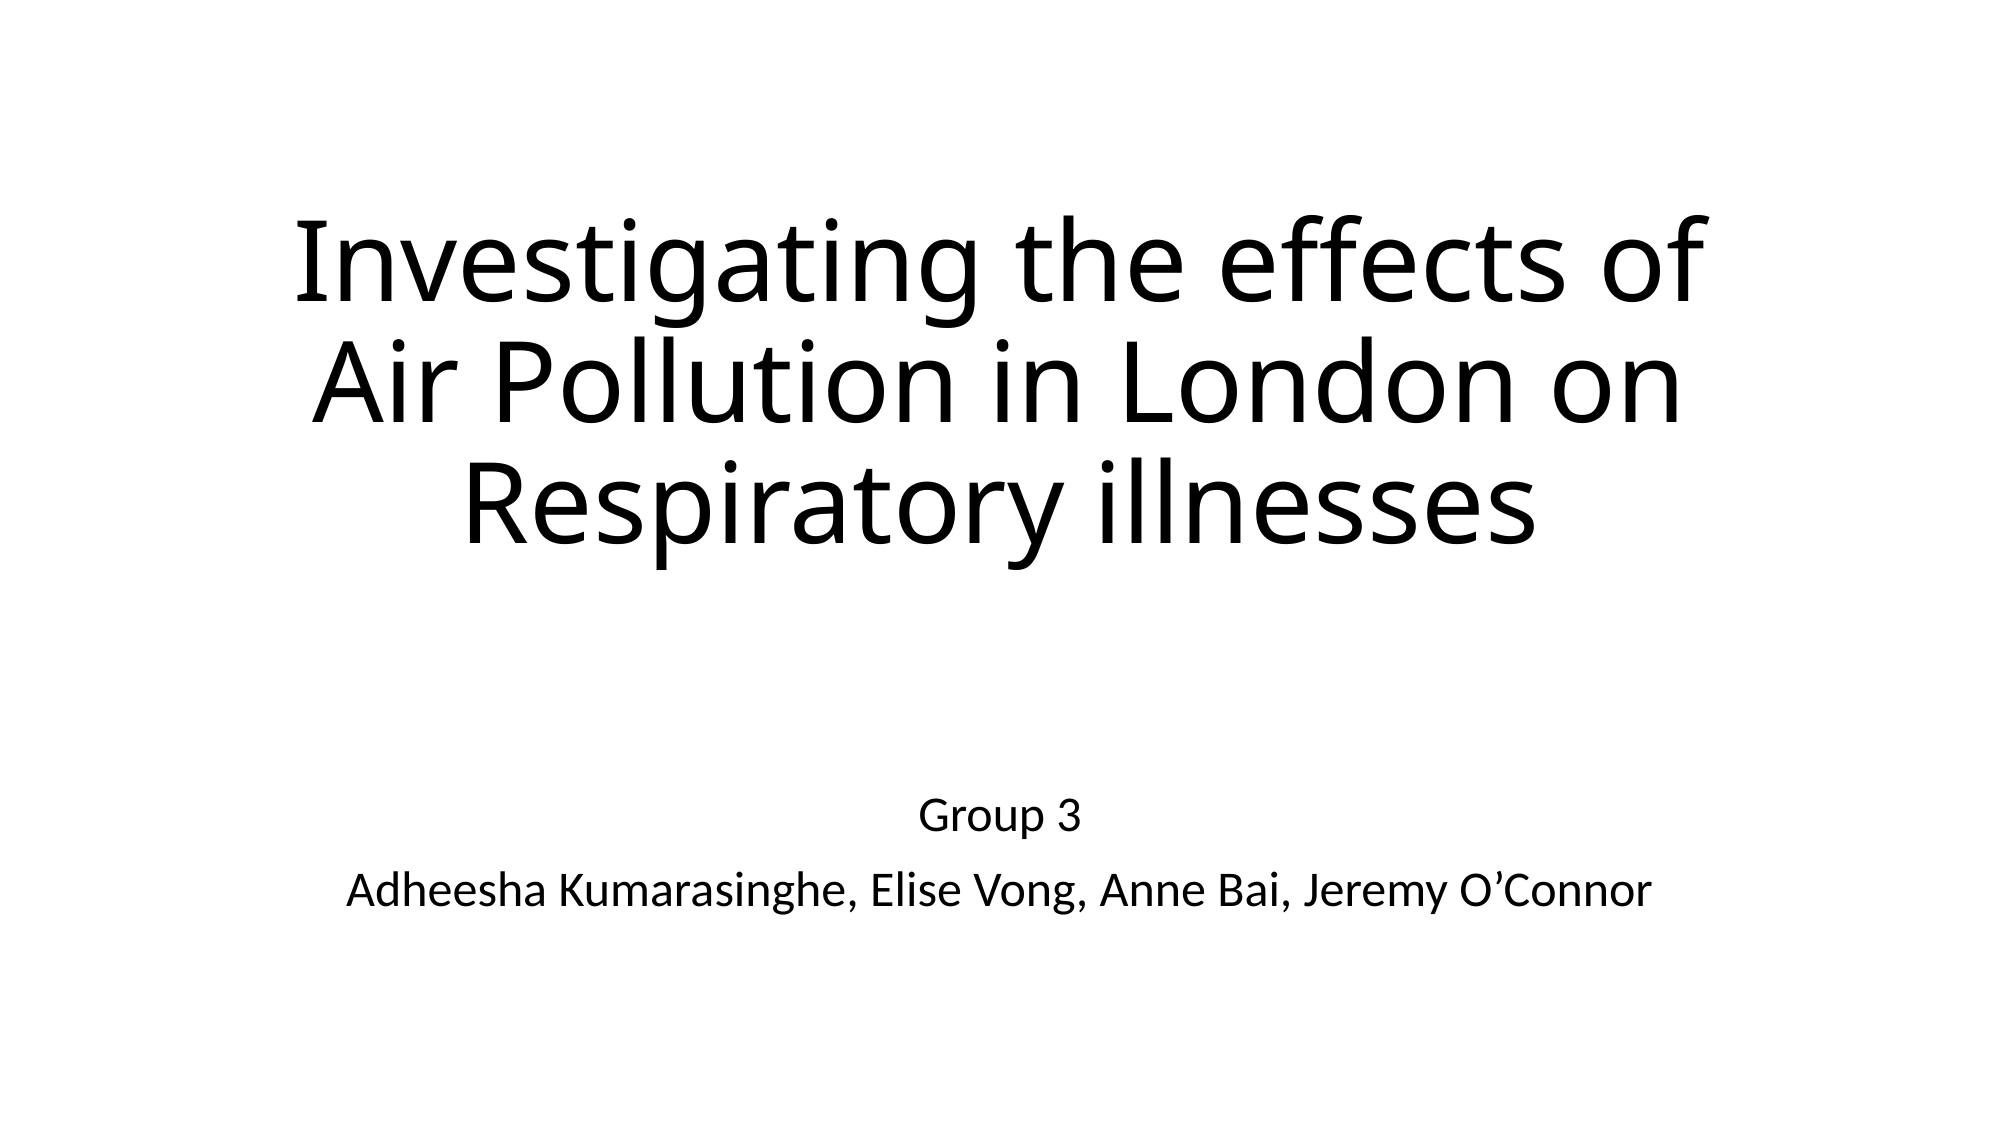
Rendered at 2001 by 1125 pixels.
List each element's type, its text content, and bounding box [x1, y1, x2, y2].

subtitle Group 3 Adheesha Kumarasinghe, Elise Vong, Anne Bai, Jeremy O’Connor [249, 781, 1750, 1027]
title Investigating the effects of Air Pollution in London on Respiratory illnesses [249, 184, 1750, 576]
